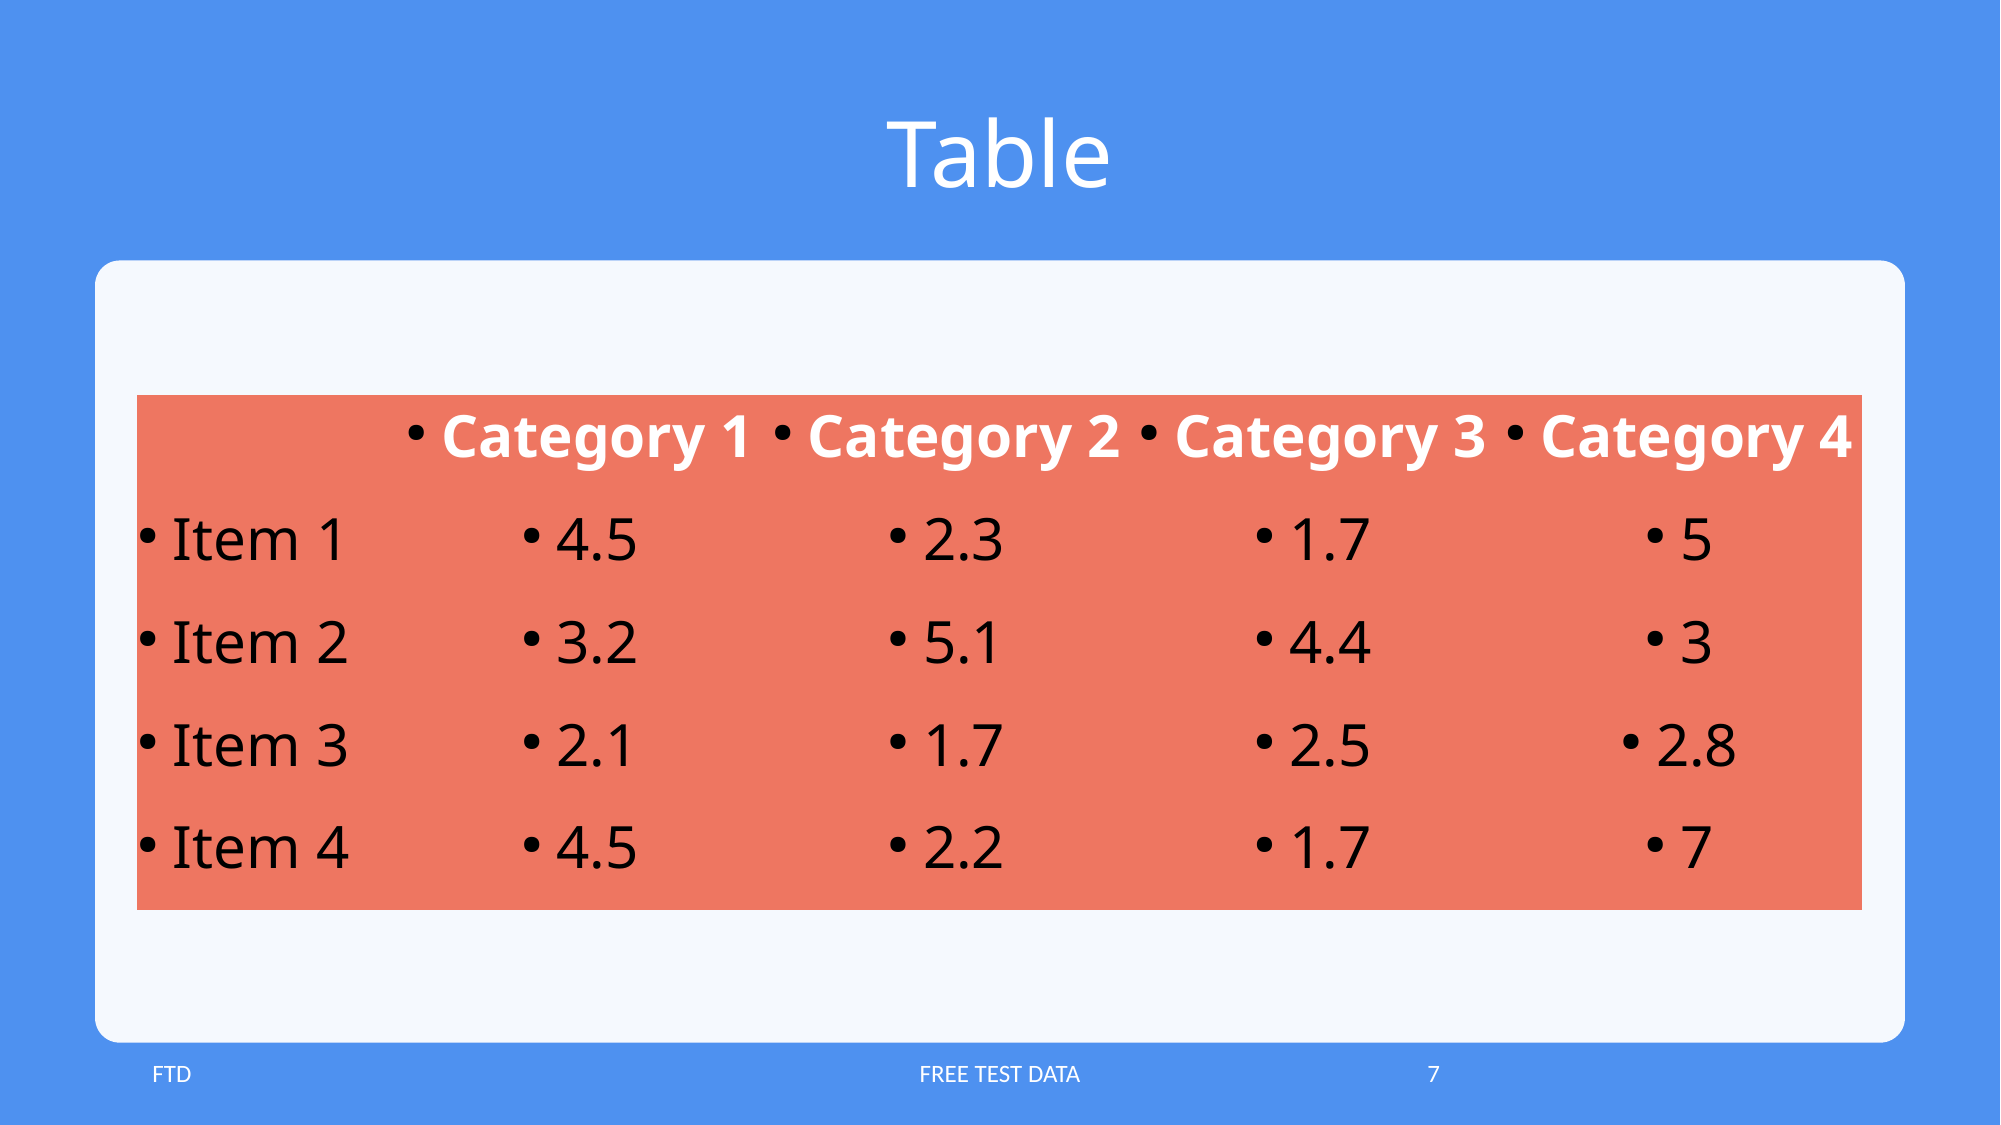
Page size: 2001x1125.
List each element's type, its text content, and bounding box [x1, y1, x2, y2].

table_cell Item 4 [137, 807, 397, 910]
table_cell 3 [1496, 601, 1862, 704]
table_cell 2.2 [763, 807, 1130, 910]
table_cell Item 1 [137, 498, 397, 601]
text_box FTD [137, 1042, 588, 1103]
table_cell Item 2 [137, 601, 397, 704]
table_cell 5.1 [763, 601, 1130, 704]
table_cell 2.1 [397, 704, 763, 807]
table_header Category 3 [1130, 395, 1496, 498]
table_cell 2.3 [763, 498, 1130, 601]
table_header Category 1 [397, 395, 763, 498]
table_cell 3.2 [397, 601, 763, 704]
table_cell 1.7 [763, 704, 1130, 807]
table_cell 1.7 [1130, 807, 1496, 910]
text_box 7 [1412, 1042, 1863, 1103]
text_box [0, 0, 2000, 1125]
title Table [137, 75, 1863, 241]
table_cell 4.5 [397, 807, 763, 910]
table_cell 4.4 [1130, 601, 1496, 704]
table_cell 4.5 [397, 498, 763, 601]
table_header Category 2 [763, 395, 1130, 498]
table_cell 2.8 [1496, 704, 1862, 807]
table_header [137, 395, 397, 498]
table_cell 5 [1496, 498, 1862, 601]
table_cell Item 3 [137, 704, 397, 807]
table_cell 1.7 [1130, 498, 1496, 601]
table_cell 7 [1496, 807, 1862, 910]
table_cell 2.5 [1130, 704, 1496, 807]
table_header Category 4 [1496, 395, 1862, 498]
text_box FREE TEST DATA [662, 1042, 1338, 1103]
